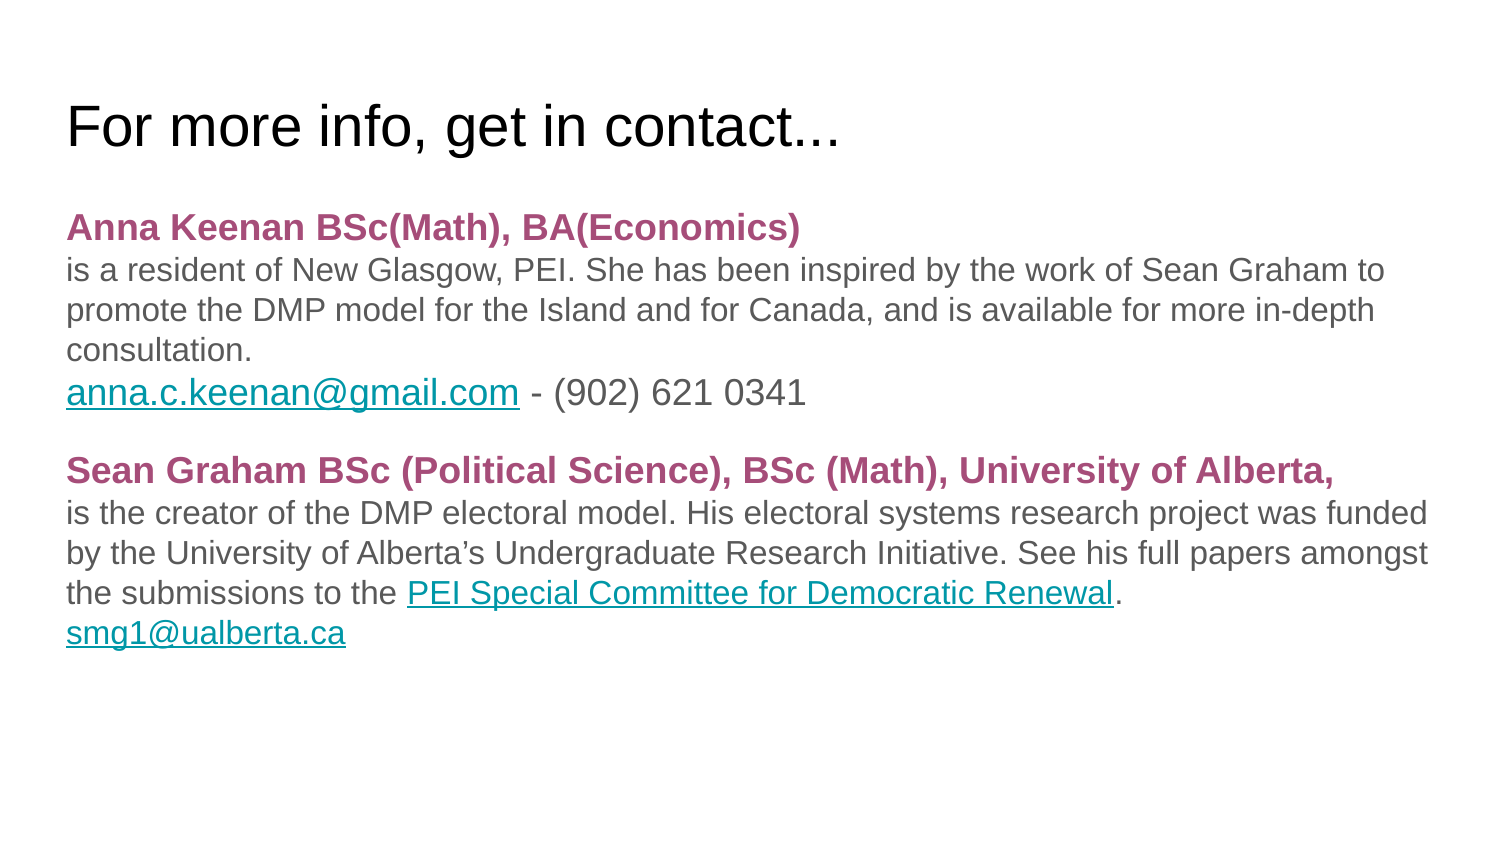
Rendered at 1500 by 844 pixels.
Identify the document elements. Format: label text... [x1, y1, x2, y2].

title For more info, get in contact... [51, 72, 1449, 188]
list Anna Keenan BSc(Math), BA(Economics) is a resident of New Glasgow, PEI. She has been inspired by the work of Sean Graham to promote the DMP model for the Island and for Canada, and is available for more in-depth consultation. anna.c.keenan@gmail.com - (902) 621 0341 Sean Graham BSc (Political Science), BSc (Math), University of Alberta, is the creator of the DMP electoral model. His electoral systems research project was funded by the University of Alberta’s Undergraduate Research Initiative. See his full papers amongst the submissions to the PEI Special Committee for Democratic Renewal. smg1@ualberta.ca [51, 188, 1449, 771]
